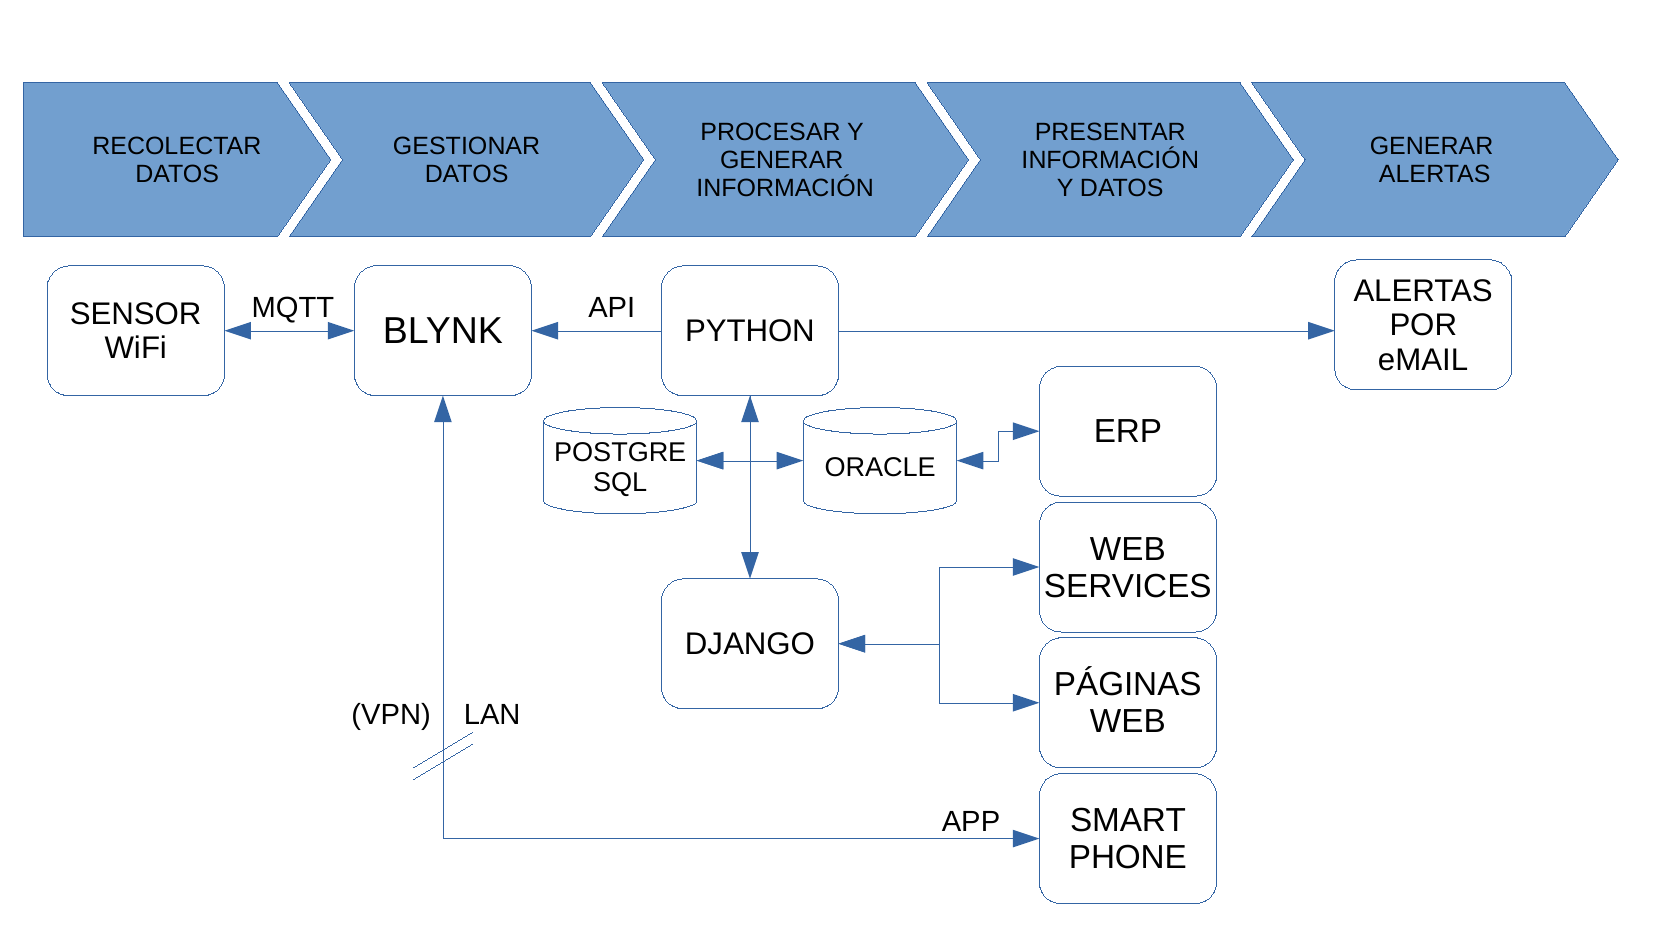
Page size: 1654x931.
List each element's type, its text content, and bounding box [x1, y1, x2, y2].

text_box POSTGRE SQL [543, 422, 697, 514]
text_box (VPN) LAN [336, 690, 536, 739]
text_box GENERAR ALERTAS [1251, 82, 1619, 237]
text_box API [573, 283, 651, 331]
text_box APP [927, 797, 1016, 838]
text_box SENSOR WiFi [47, 265, 225, 396]
text_box MQTT [236, 283, 350, 331]
text_box PYTHON [661, 265, 839, 396]
text_box ALERTAS POR eMAIL [1334, 259, 1512, 390]
text_box RECOLECTAR DATOS [23, 82, 331, 237]
text_box BLYNK [354, 265, 532, 396]
text_box WEB SERVICES [1039, 502, 1217, 633]
text_box ORACLE [803, 423, 957, 514]
text_box ERP [1039, 366, 1217, 497]
text_box SMART PHONE [1039, 773, 1217, 904]
text_box GESTIONAR DATOS [289, 82, 644, 237]
text_box PRESENTAR INFORMACIÓN Y DATOS [927, 82, 1294, 237]
text_box PÁGINAS WEB [1039, 637, 1217, 768]
text_box PROCESAR Y GENERAR INFORMACIÓN [602, 82, 969, 237]
text_box APP [927, 839, 1012, 845]
text_box DJANGO [661, 578, 839, 709]
